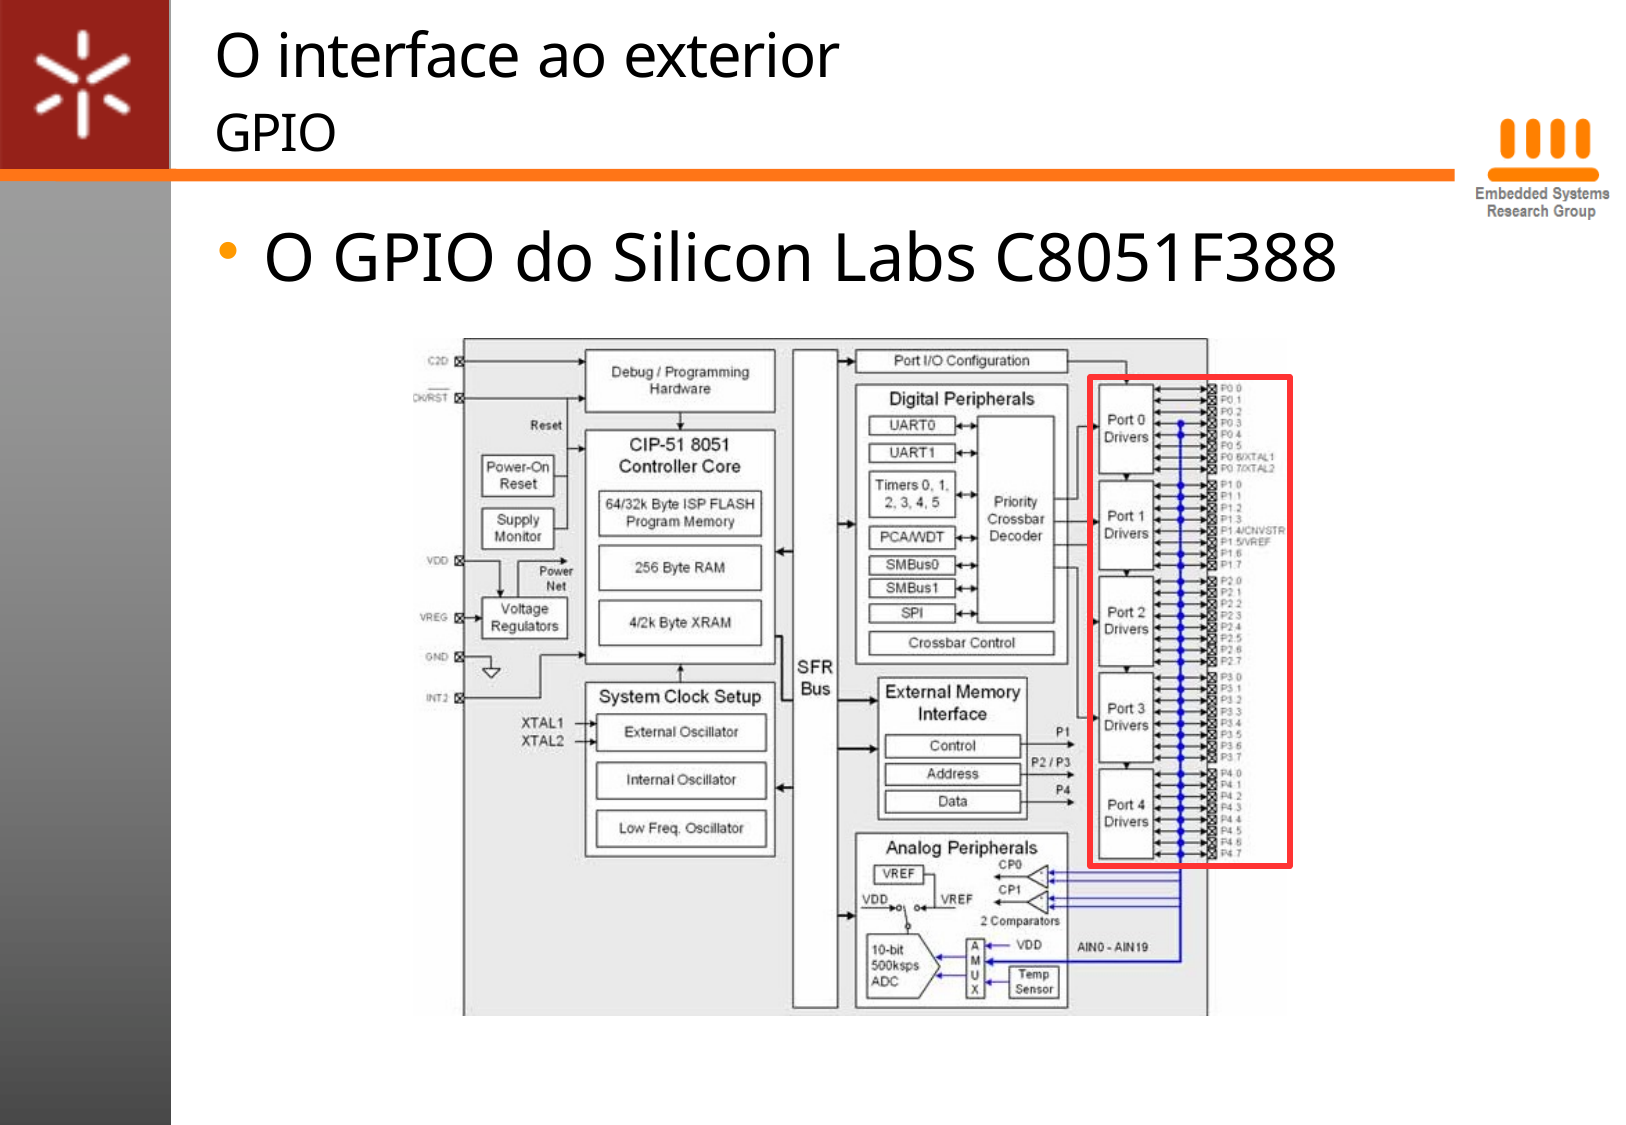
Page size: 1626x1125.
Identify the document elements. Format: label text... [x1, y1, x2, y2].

picture [1475, 118, 1610, 220]
picture [0, 0, 171, 169]
title O interface ao exterior GPIO [212, 16, 1040, 234]
picture [413, 338, 1287, 1016]
picture [1093, 380, 1287, 863]
text_box O GPIO do Silicon Labs C8051F388 [214, 212, 1500, 295]
picture [0, 182, 171, 1125]
